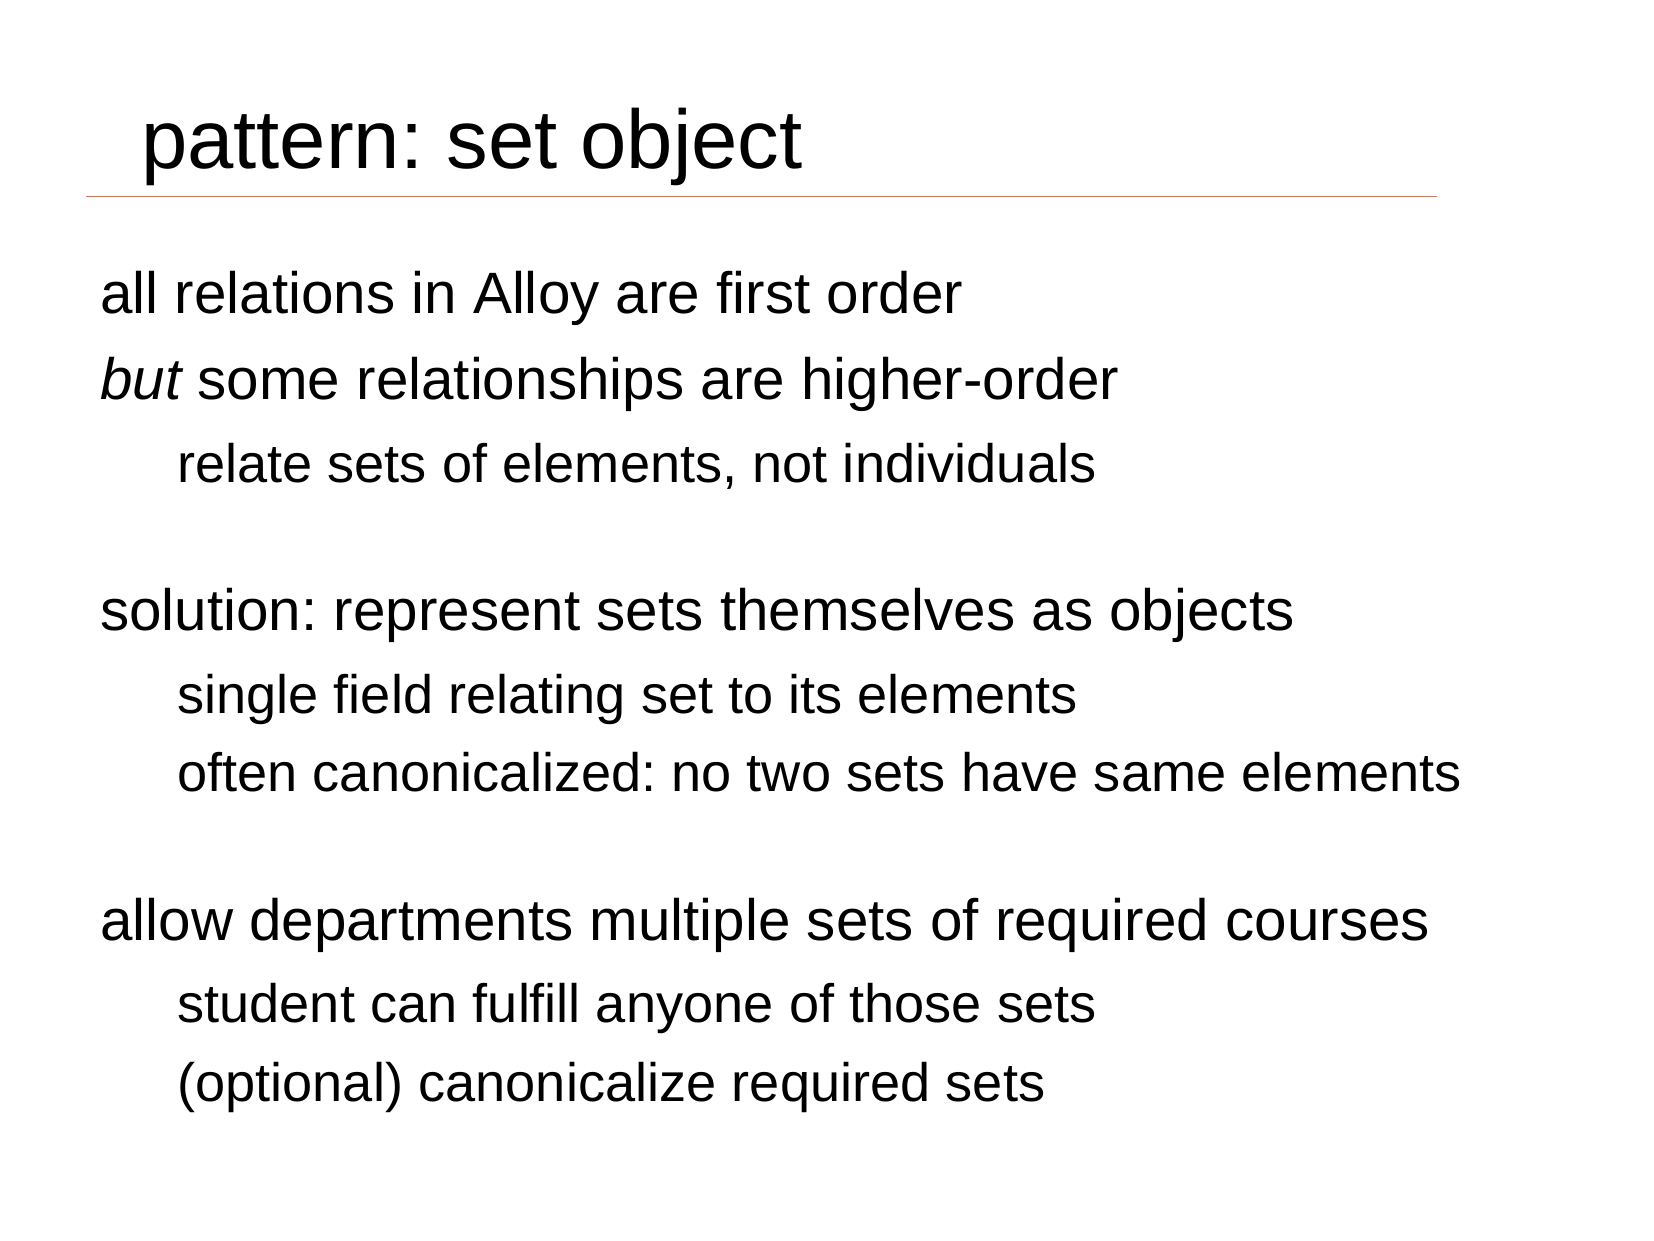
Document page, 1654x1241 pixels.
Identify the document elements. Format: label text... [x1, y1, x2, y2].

list all relations in Alloy are first order but some relationships are higher-order relate sets of elements, not individuals solution: represent sets themselves as objects single field relating set to its elements often canonicalized: no two sets have same elements allow departments multiple sets of required courses student can fulfill anyone of those sets (optional) canonicalize required sets [82, 261, 1571, 1190]
title pattern: set object [141, 86, 1604, 193]
